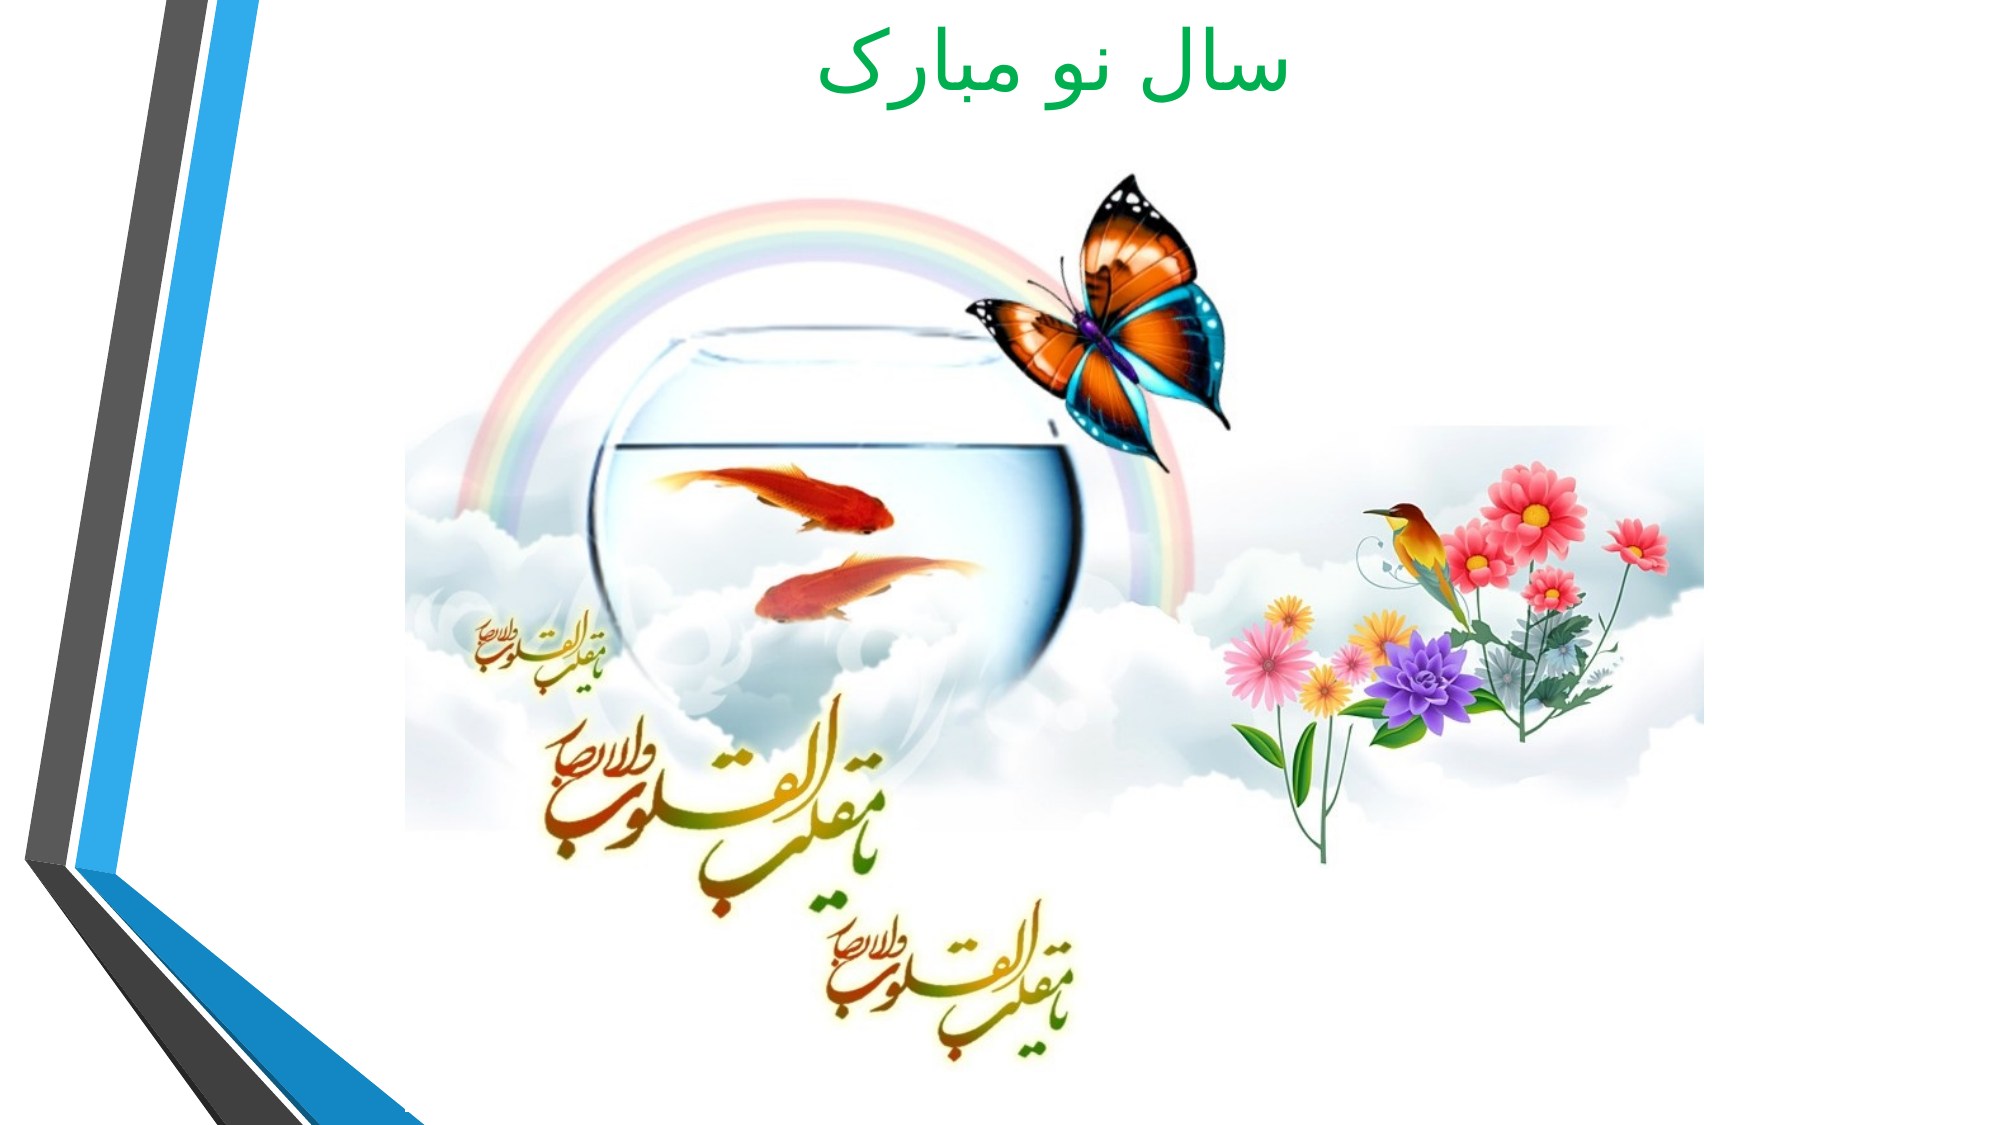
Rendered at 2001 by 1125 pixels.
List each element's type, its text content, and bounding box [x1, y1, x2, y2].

title سال نو مبارک [232, 0, 1877, 139]
picture [405, 138, 1704, 1113]
